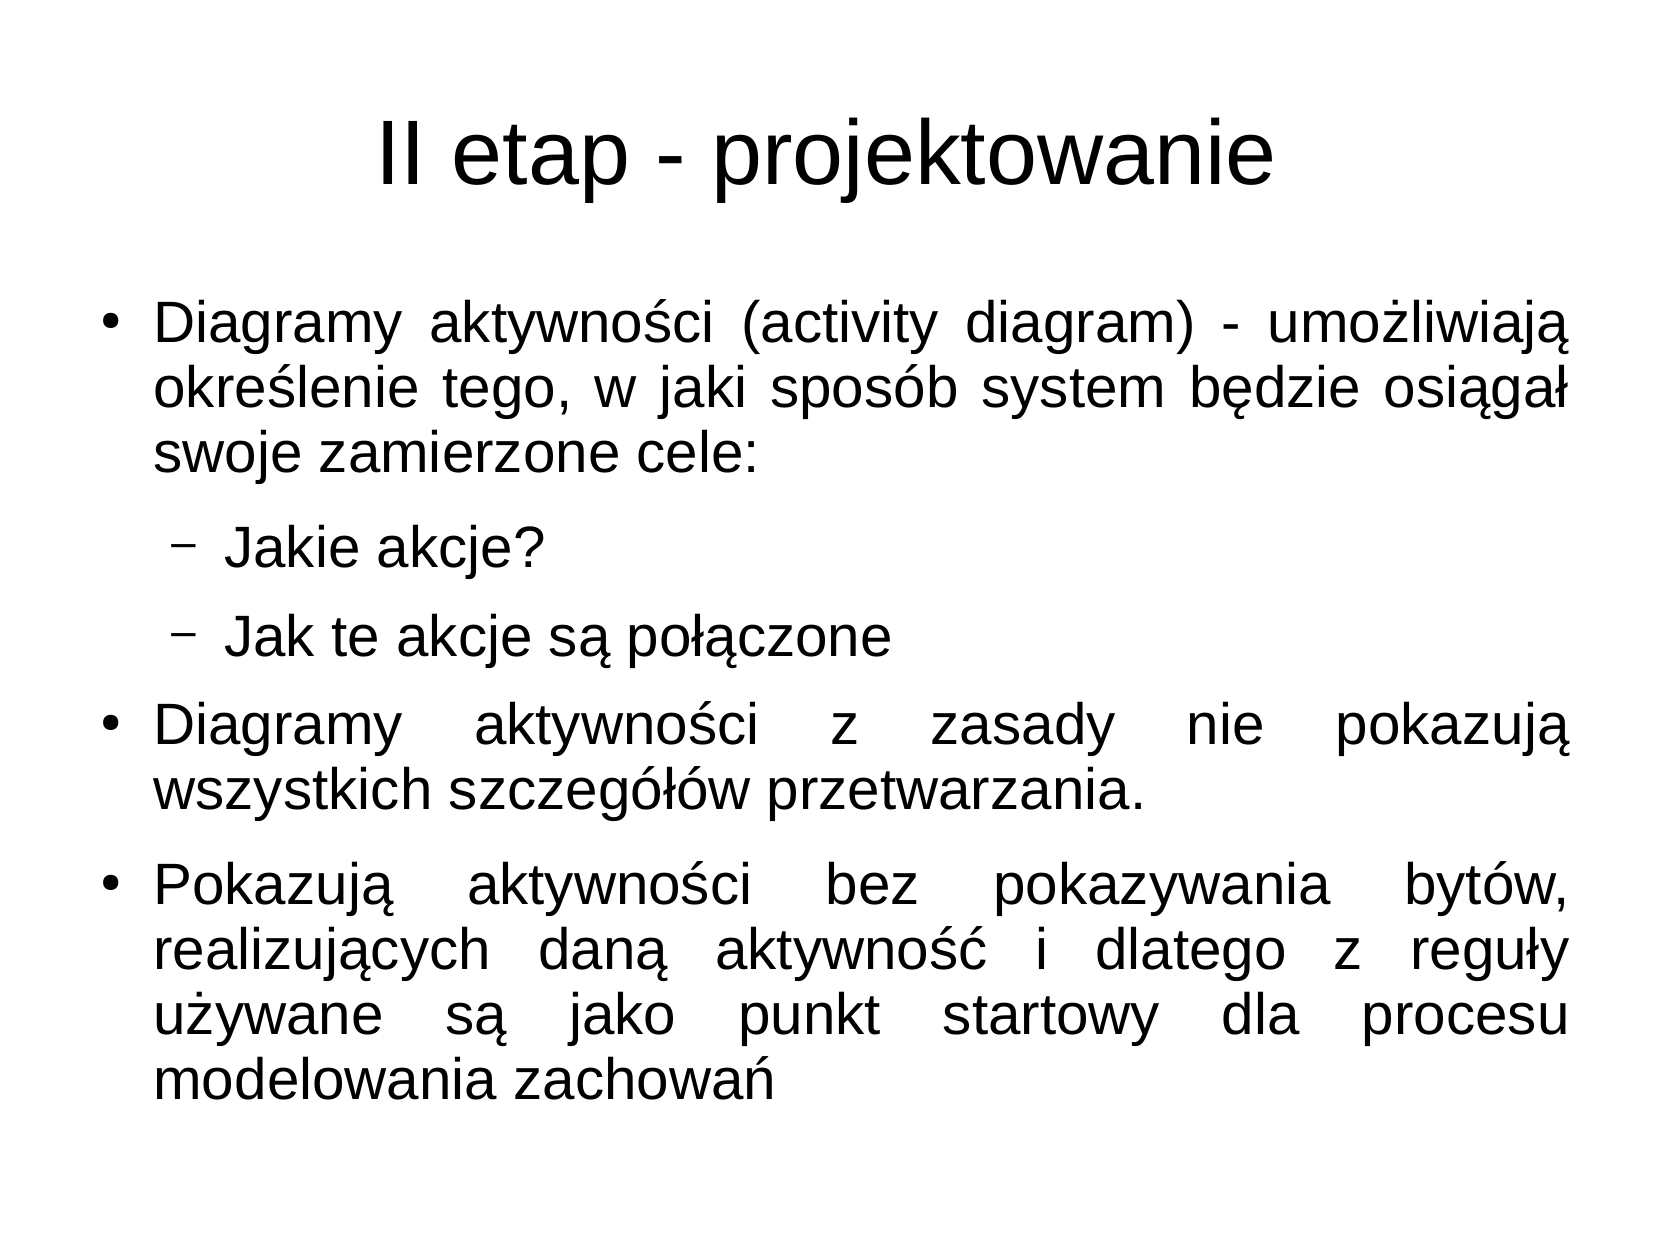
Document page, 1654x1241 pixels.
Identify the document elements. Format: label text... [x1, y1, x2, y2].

title II etap - projektowanie [82, 49, 1571, 257]
list Diagramy aktywności (activity diagram) - umożliwiają określenie tego, w jaki sposób system będzie osiągał swoje zamierzone cele: Jakie akcje? Jak te akcje są połączone Diagramy aktywności z zasady nie pokazują wszystkich szczegółów przetwarzania. Pokazują aktywności bez pokazywania bytów, realizujących daną aktywność i dlatego z reguły używane są jako punkt startowy dla procesu modelowania zachowań [82, 290, 1571, 1110]
